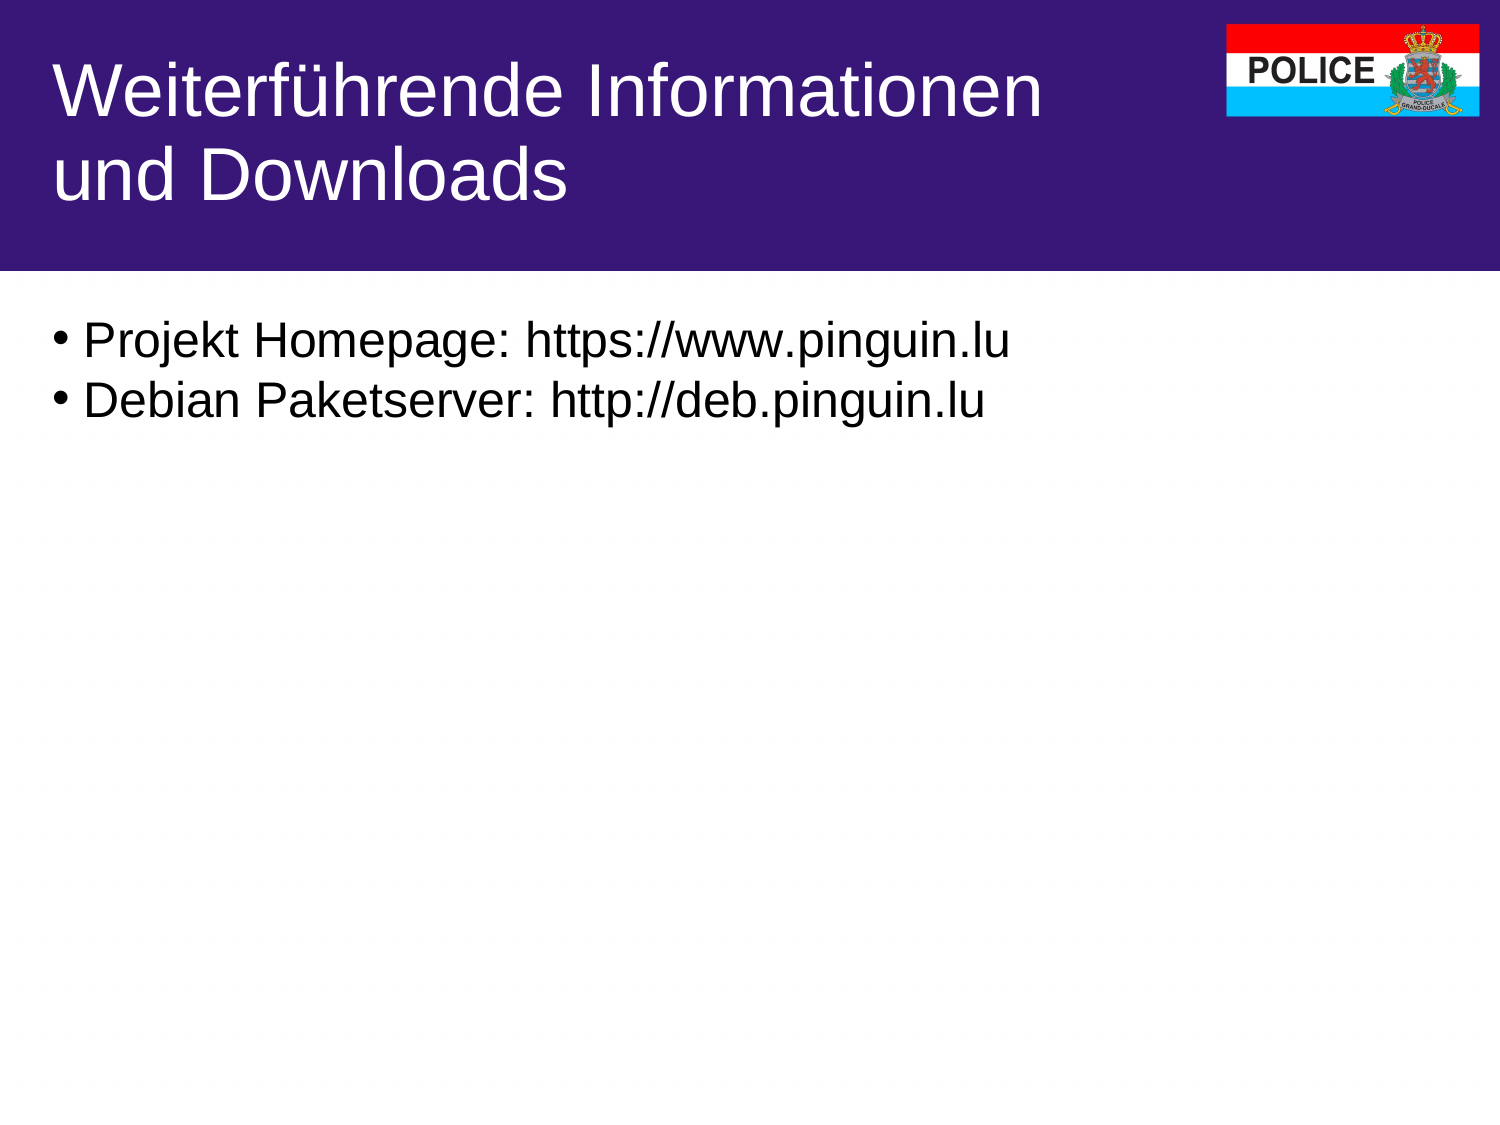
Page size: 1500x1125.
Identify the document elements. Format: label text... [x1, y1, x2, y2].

text_box Projekt Homepage: https://www.pinguin.lu Debian Paketserver: http://deb.pinguin.lu [37, 299, 1463, 1088]
picture [0, 0, 1500, 1125]
title Weiterführende Informationen und Downloads [37, 2, 1201, 263]
